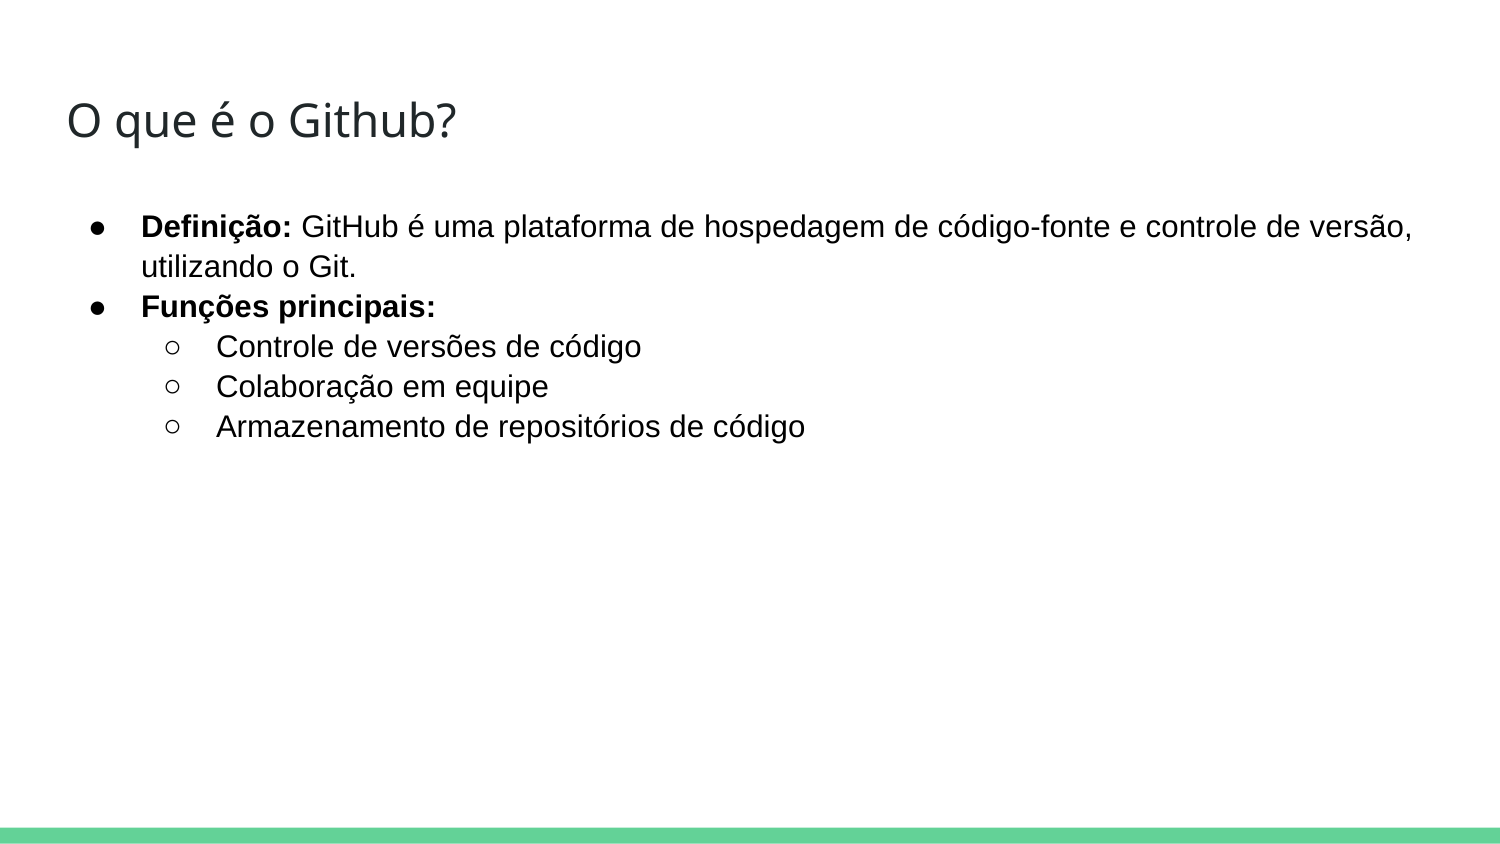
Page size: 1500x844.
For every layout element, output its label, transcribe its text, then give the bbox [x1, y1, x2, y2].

title O que é o Github? [51, 72, 1449, 167]
list Definição: GitHub é uma plataforma de hospedagem de código-fonte e controle de versão, utilizando o Git. Funções principais: Controle de versões de código Colaboração em equipe Armazenamento de repositórios de código [51, 189, 1449, 750]
